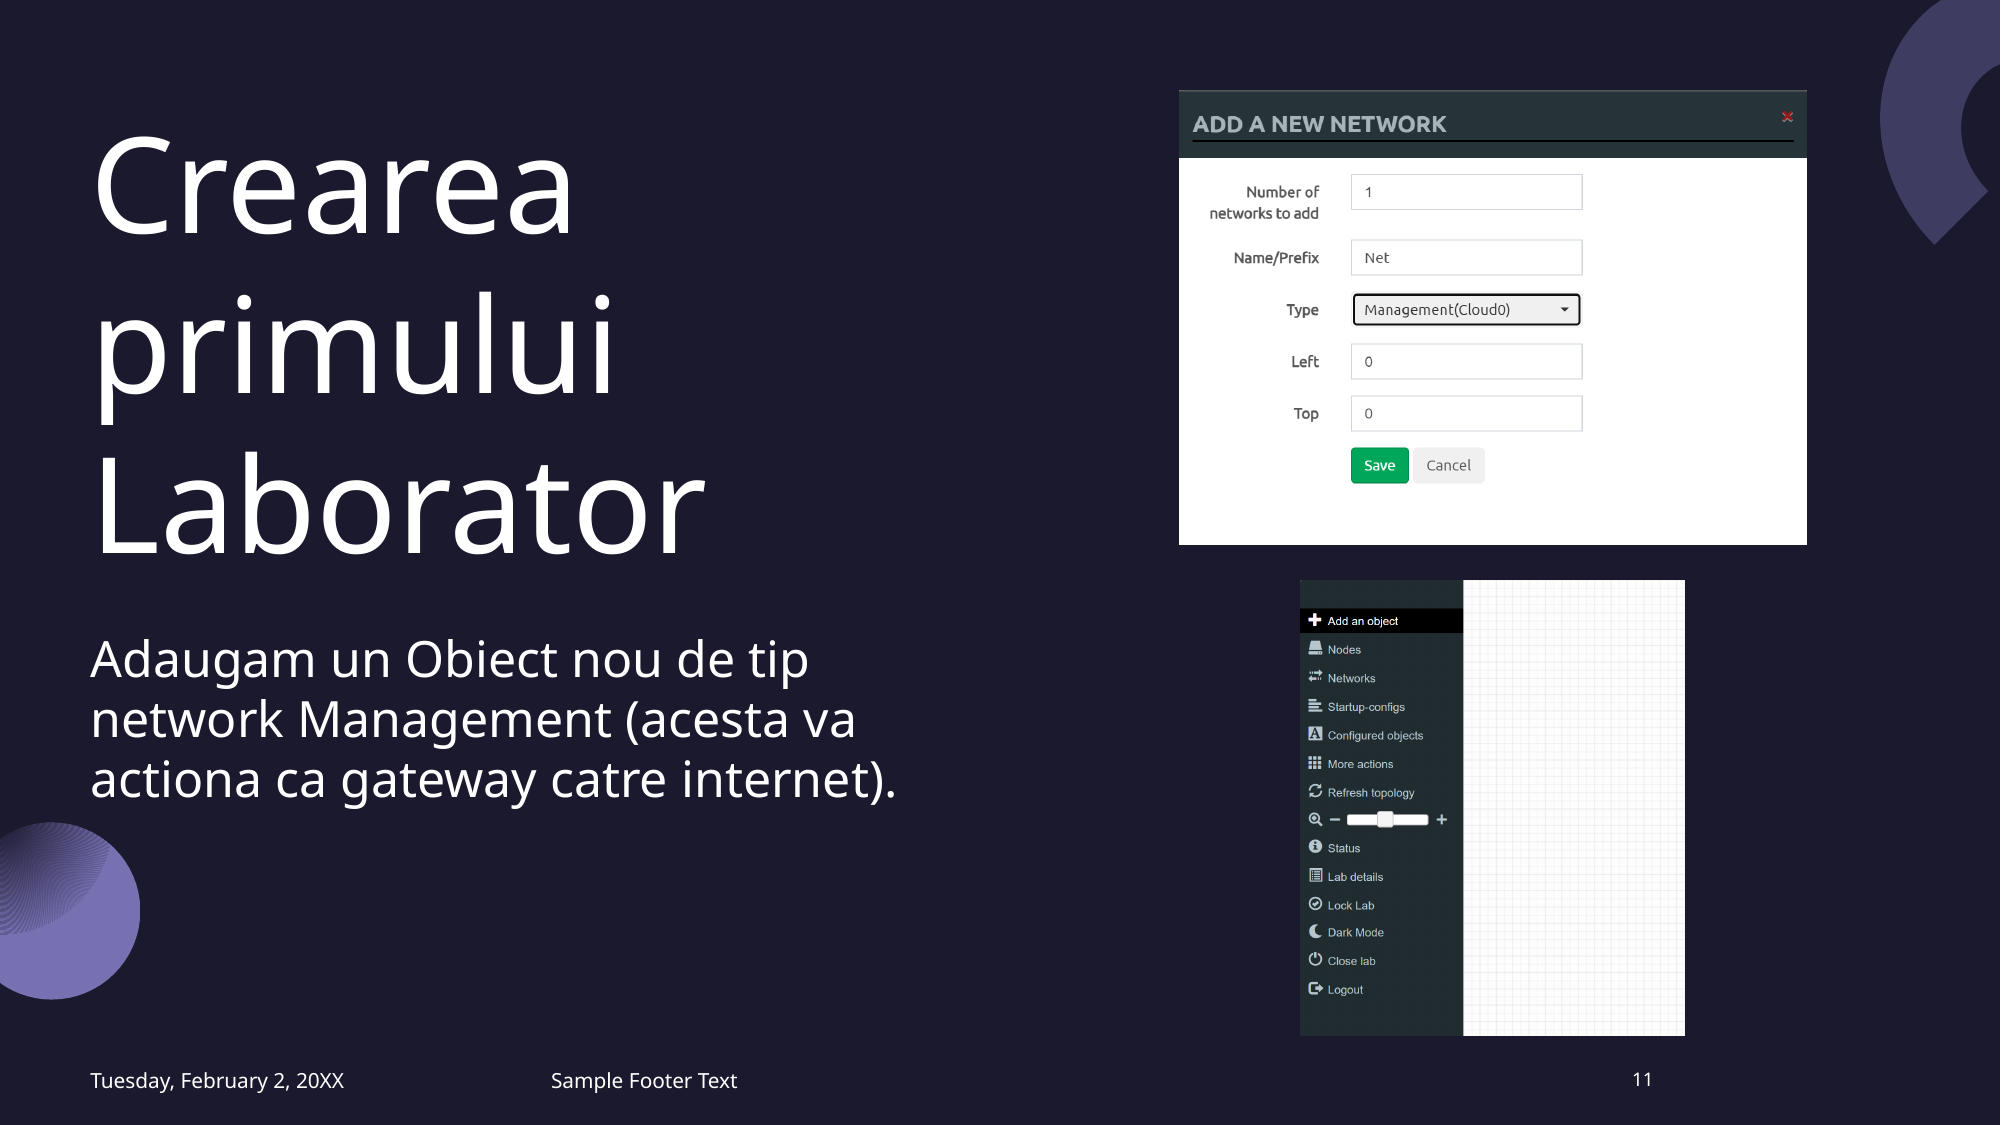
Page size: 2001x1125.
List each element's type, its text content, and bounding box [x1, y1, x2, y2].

text_box 2 [1632, 1067, 1910, 1093]
picture [1179, 90, 1807, 545]
picture [1300, 580, 1685, 1036]
list Adaugam un Obiect nou de tip network Management (acesta va actiona ca gateway catre internet). [90, 627, 983, 1000]
title Crearea primului Laborator [90, 90, 983, 580]
text_box Sample Footer Text [551, 1067, 1598, 1093]
text_box [0, 0, 2000, 1125]
text_box Tuesday, February 2, 20XX [90, 1067, 522, 1093]
